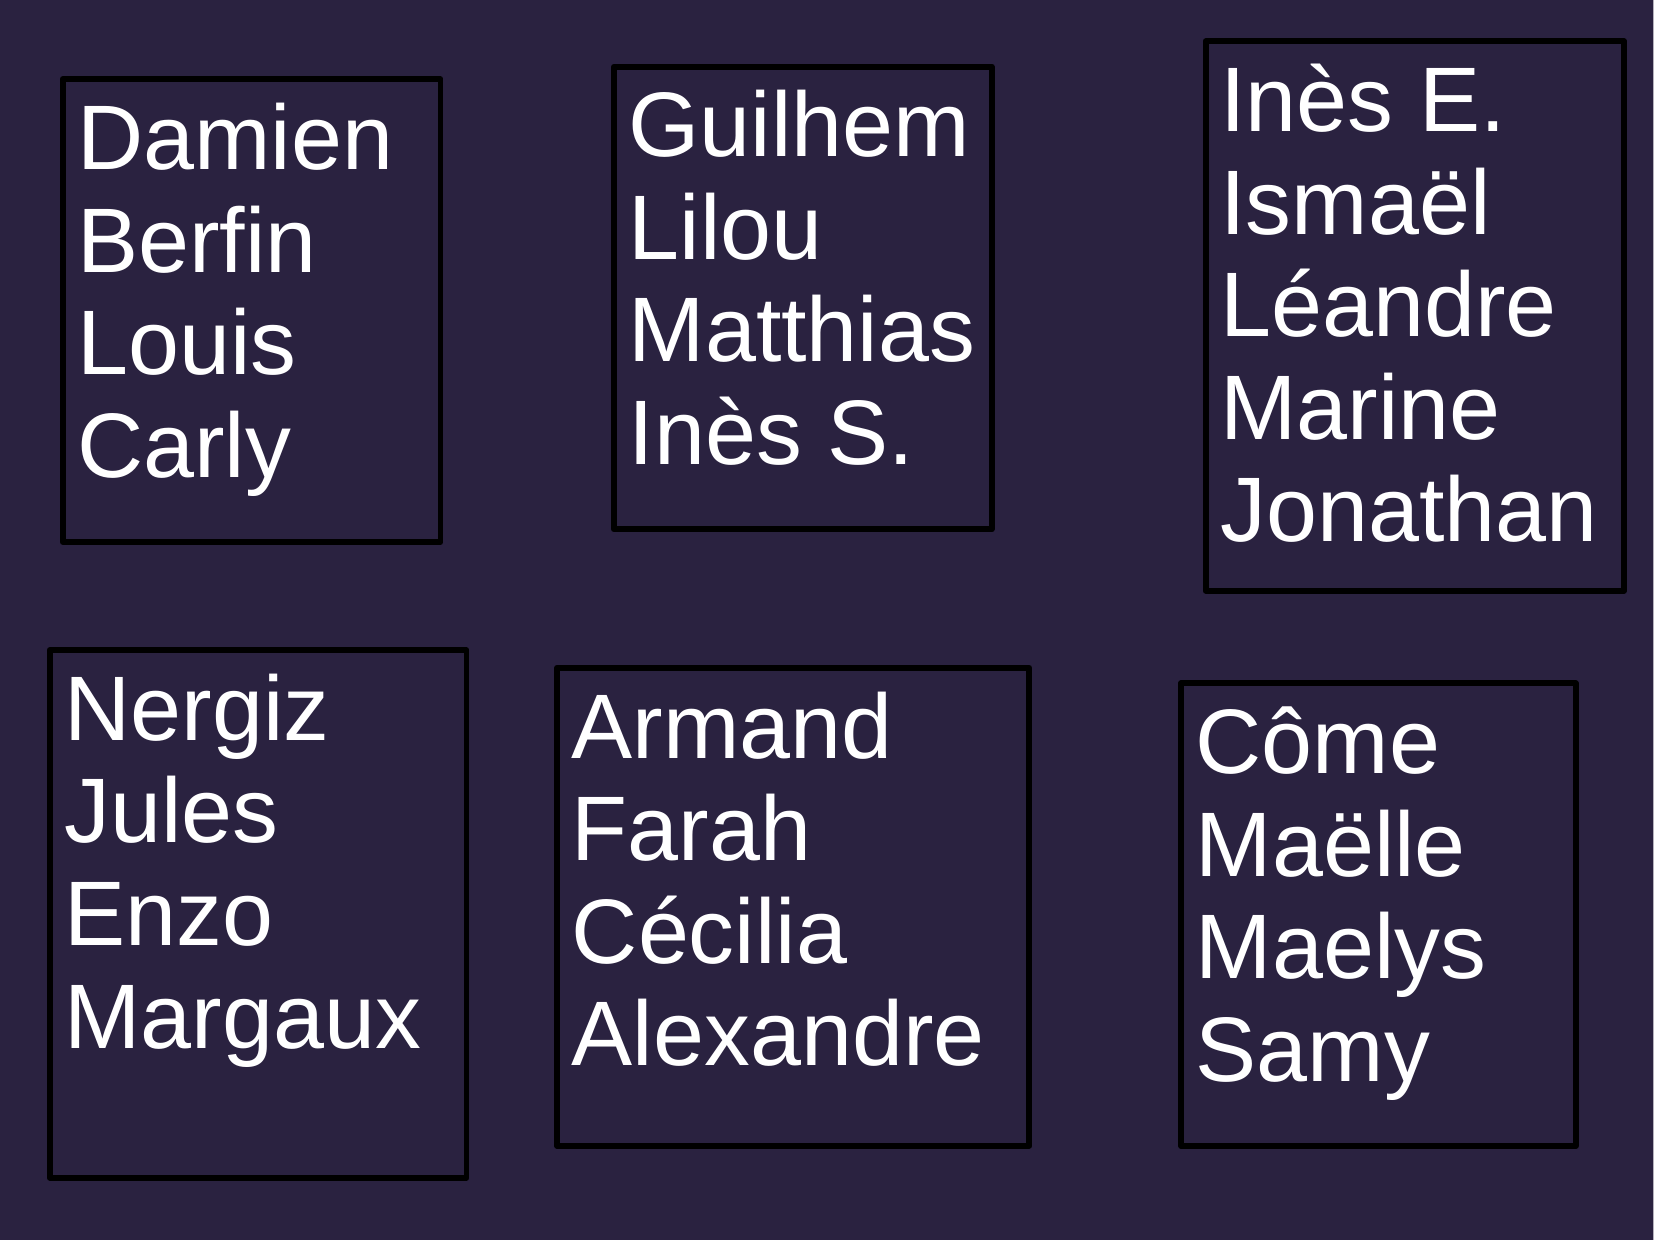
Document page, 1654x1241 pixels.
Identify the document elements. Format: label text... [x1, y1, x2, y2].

text_box Côme Maëlle Maelys Samy [1181, 683, 1576, 1147]
text_box Damien Berfin Louis Carly [62, 79, 441, 542]
text_box Armand Farah Cécilia Alexandre [557, 667, 1030, 1146]
text_box Nergiz Jules Enzo Margaux [49, 650, 467, 1178]
text_box Guilhem Lilou Matthias Inès S. [613, 66, 992, 530]
text_box Inès E. Ismaël Léandre Marine Jonathan [1205, 41, 1625, 591]
